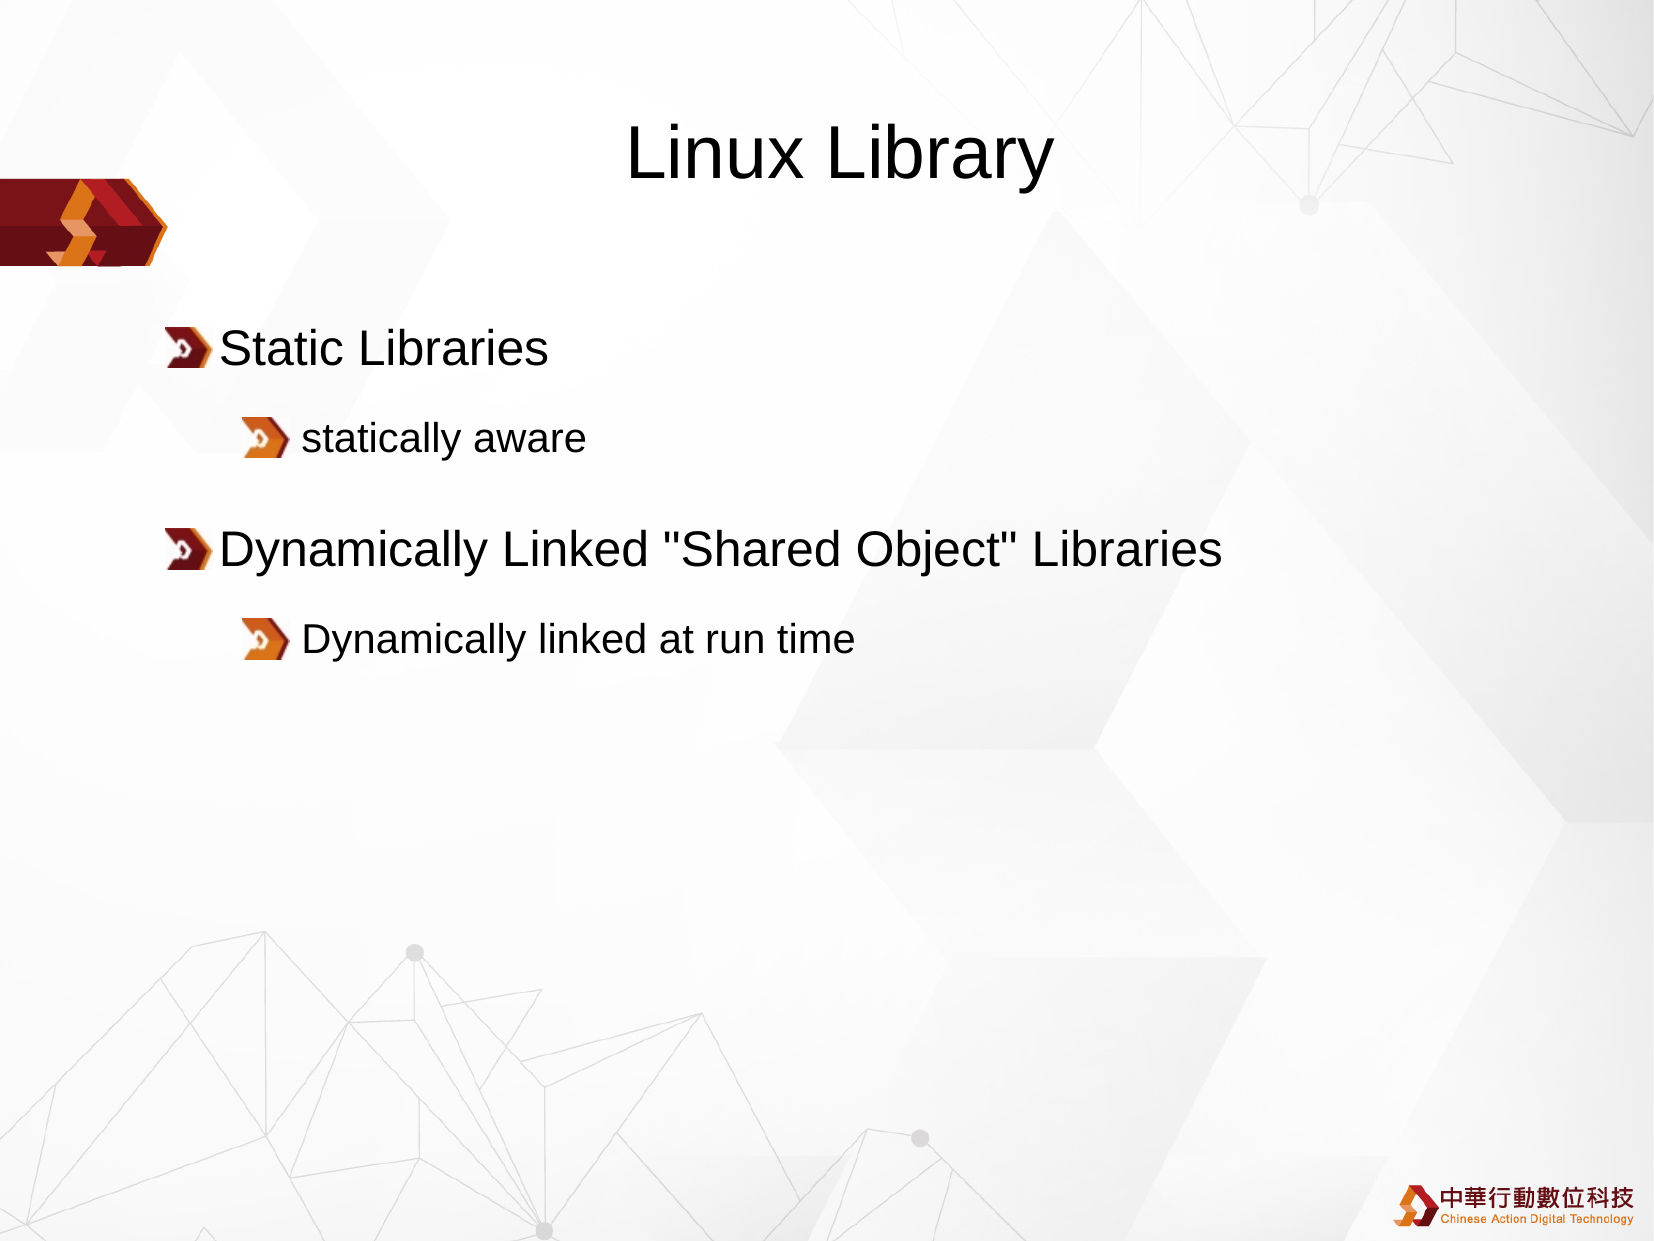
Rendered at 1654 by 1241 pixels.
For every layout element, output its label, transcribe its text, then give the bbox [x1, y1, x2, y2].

picture [0, 0, 1654, 1241]
title Linux Library [82, 49, 1571, 257]
list Static Libraries statically aware Dynamically Linked "Shared Object" Libraries Dynamically linked at run time [118, 319, 1571, 1040]
